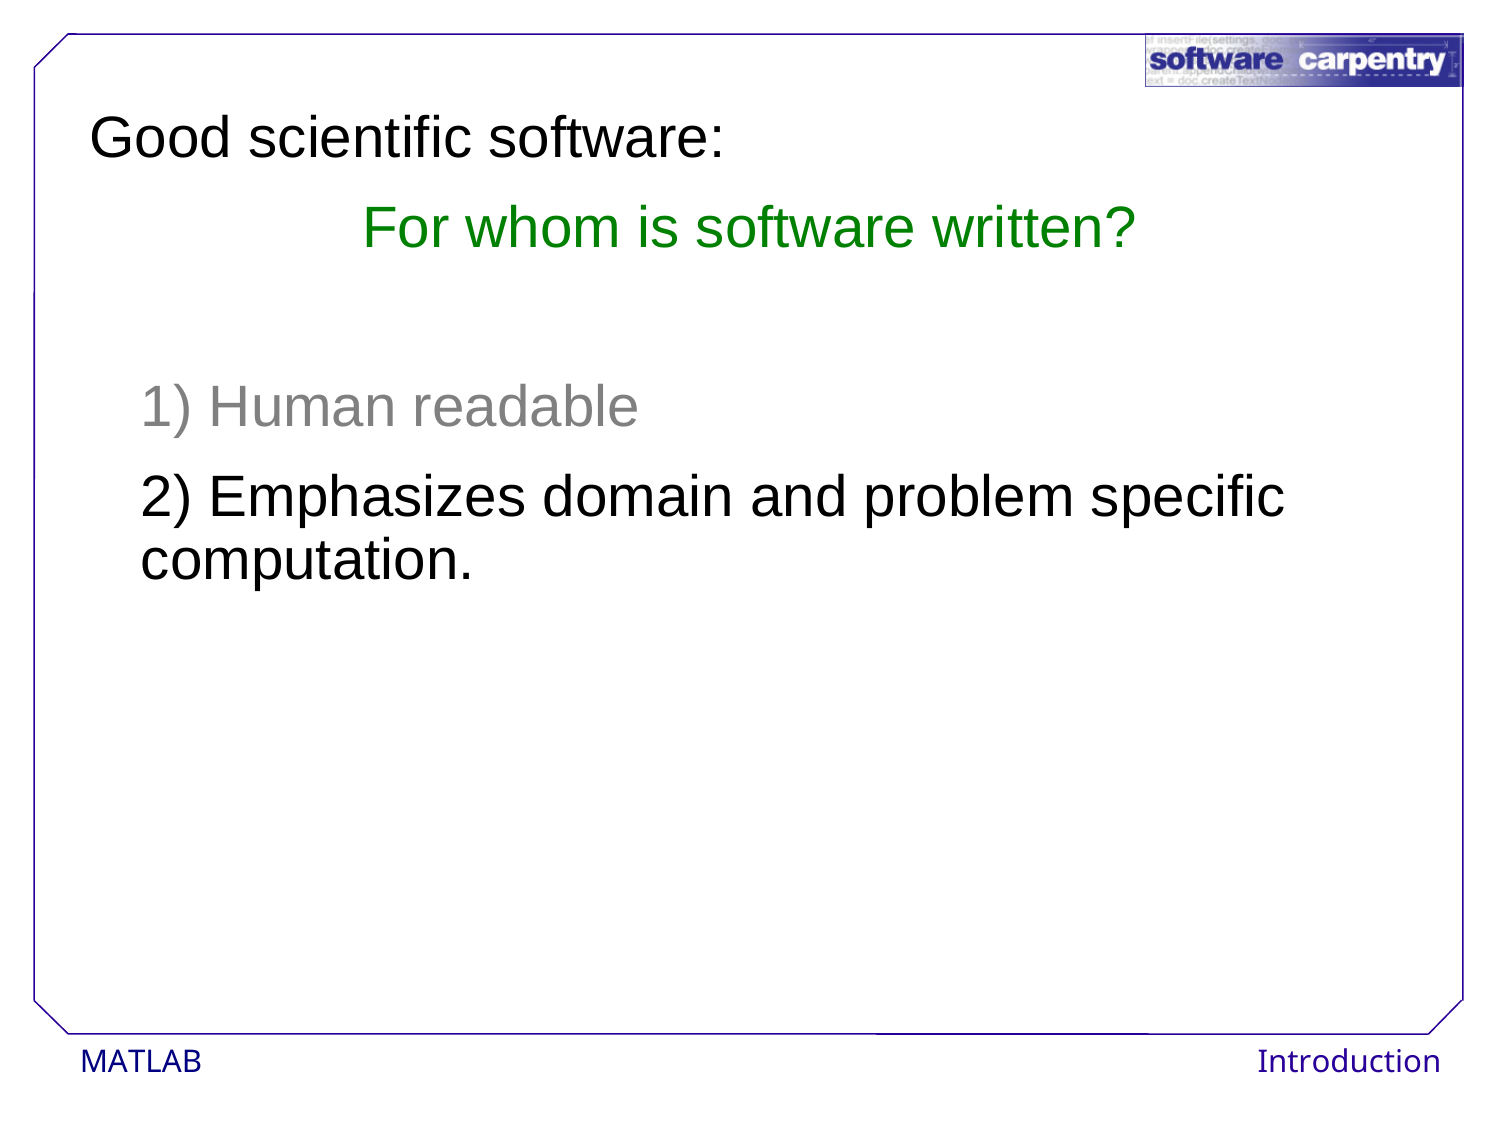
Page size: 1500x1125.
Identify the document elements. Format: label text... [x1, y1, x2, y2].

list Good scientific software: For whom is software written? 1) Human readable 2) Emphasizes domain and problem specific computation. [75, 99, 1426, 1013]
picture [1145, 33, 1464, 87]
